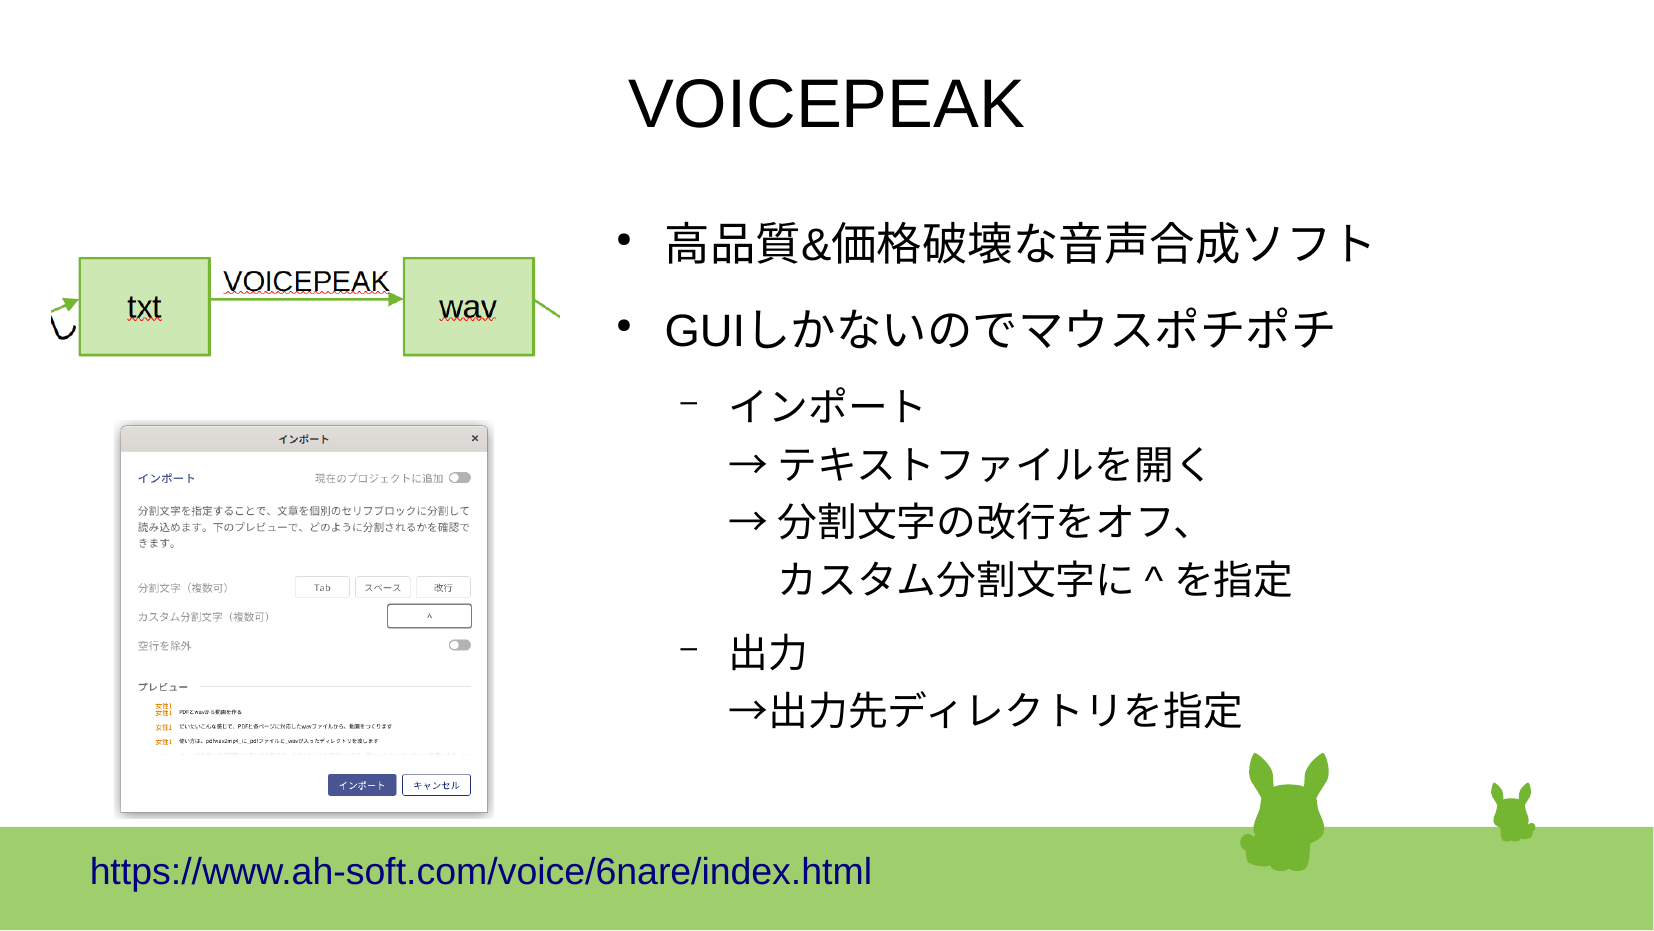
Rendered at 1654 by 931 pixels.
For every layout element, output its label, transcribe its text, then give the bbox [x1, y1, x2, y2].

picture [114, 420, 494, 819]
text_box https://www.ah-soft.com/voice/6nare/index.html [75, 843, 899, 901]
picture [51, 212, 560, 392]
list 高品質&価格破壊な音声合成ソフト GUIしかないのでマウスポチポチ インポート → テキストファイルを開く → 分割文字の改行をオフ、 カスタム分割文字に ^ を指定 出力 →出力先ディレクトリを指定 [600, 206, 1565, 739]
title VOICEPEAK [88, 29, 1565, 178]
